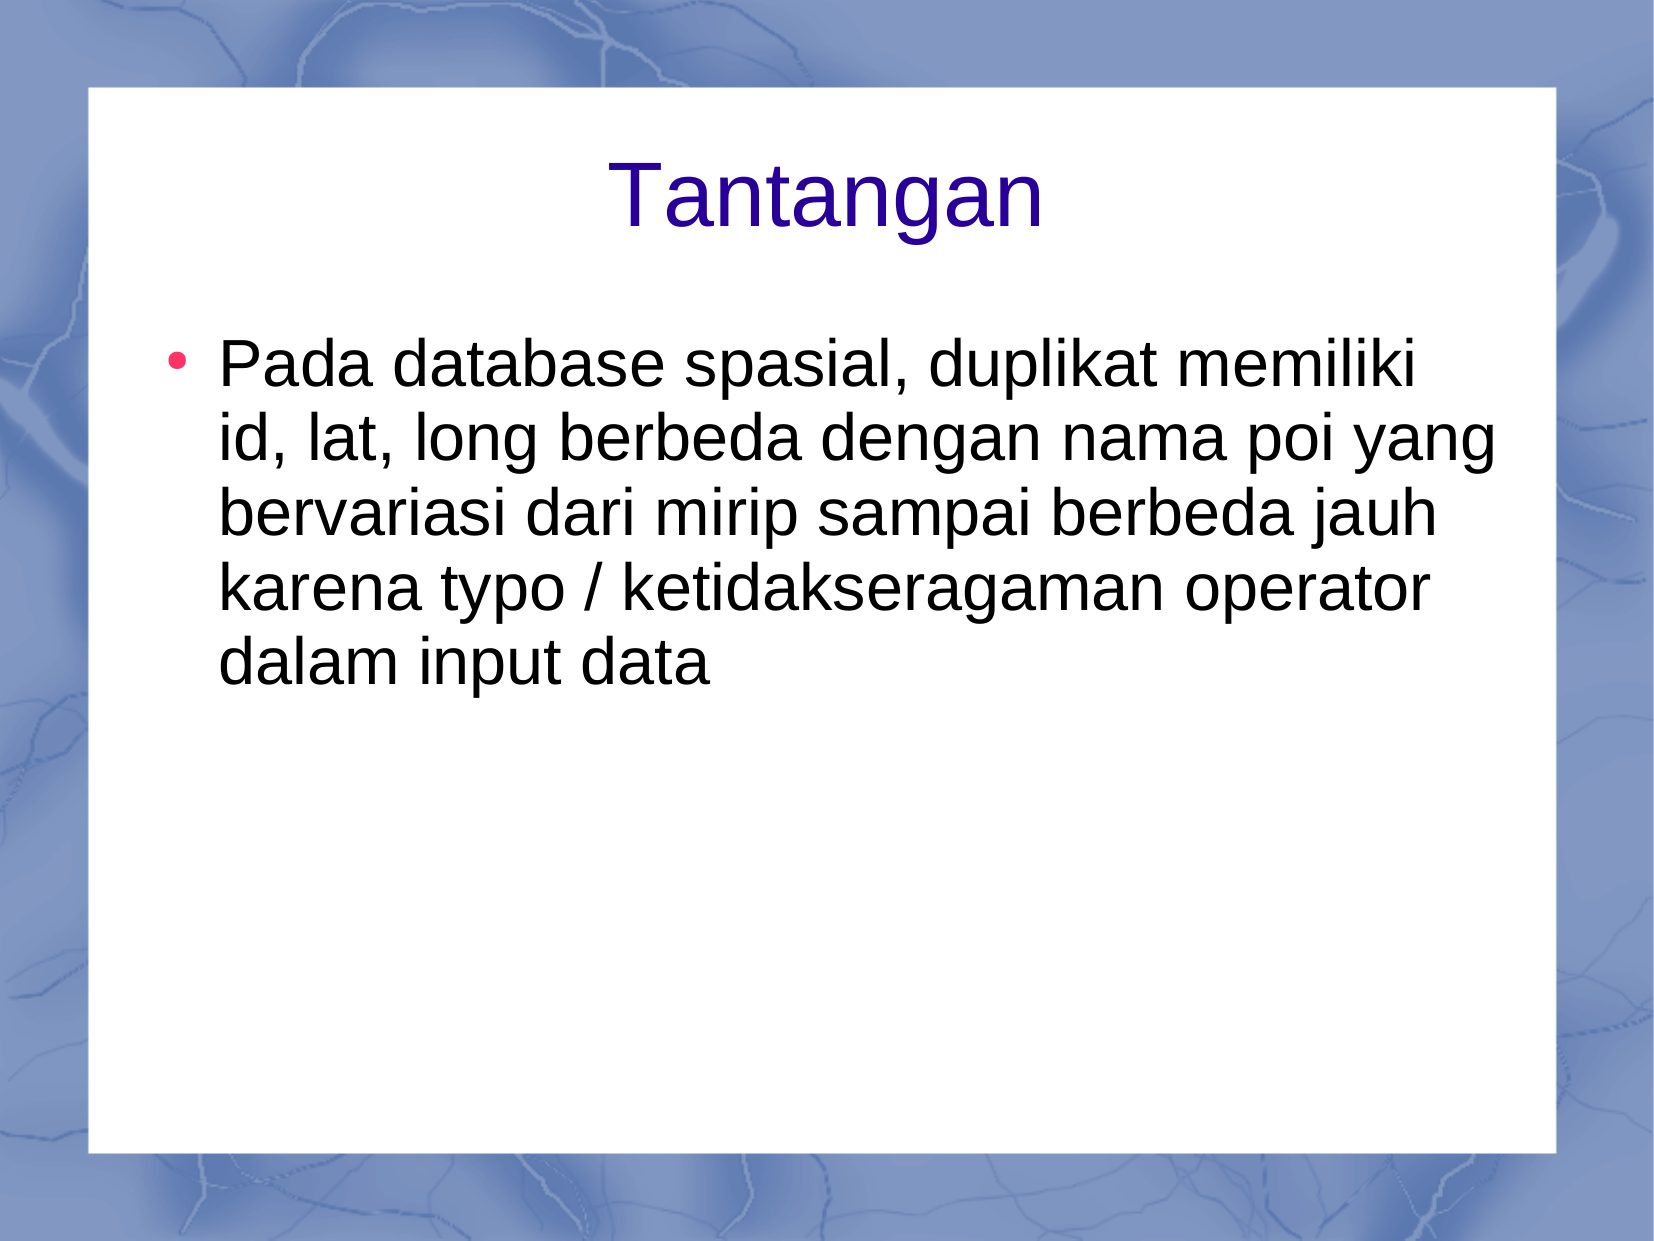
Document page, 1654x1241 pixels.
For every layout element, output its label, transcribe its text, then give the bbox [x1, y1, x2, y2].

title Tantangan [118, 90, 1536, 298]
picture [0, 0, 1654, 1241]
list Pada database spasial, duplikat memiliki id, lat, long berbeda dengan nama poi yang bervariasi dari mirip sampai berbeda jauh karena typo / ketidakseragaman operator dalam input data [147, 325, 1506, 1010]
